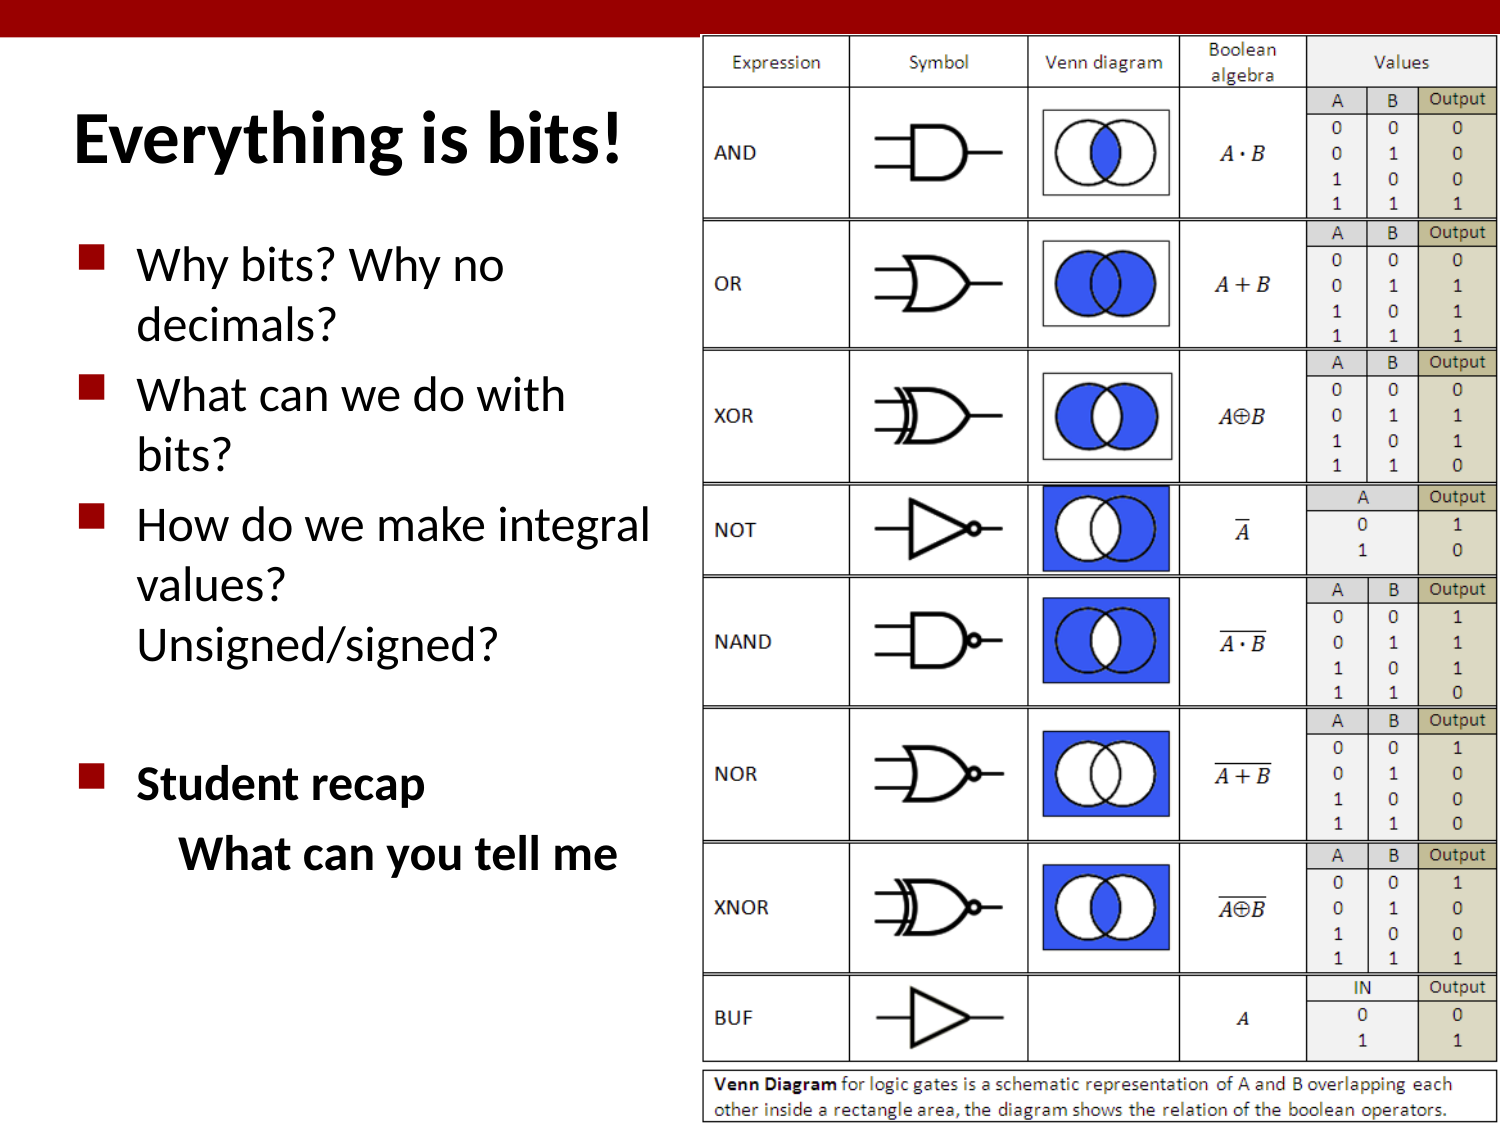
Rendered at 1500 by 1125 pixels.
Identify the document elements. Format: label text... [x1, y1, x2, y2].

list Why bits? Why no decimals? What can we do with bits? How do we make integral values? Unsigned/signed? Student recap What can you tell me [65, 223, 675, 1040]
title Everything is bits! [58, 71, 700, 197]
picture [700, 34, 1500, 1125]
